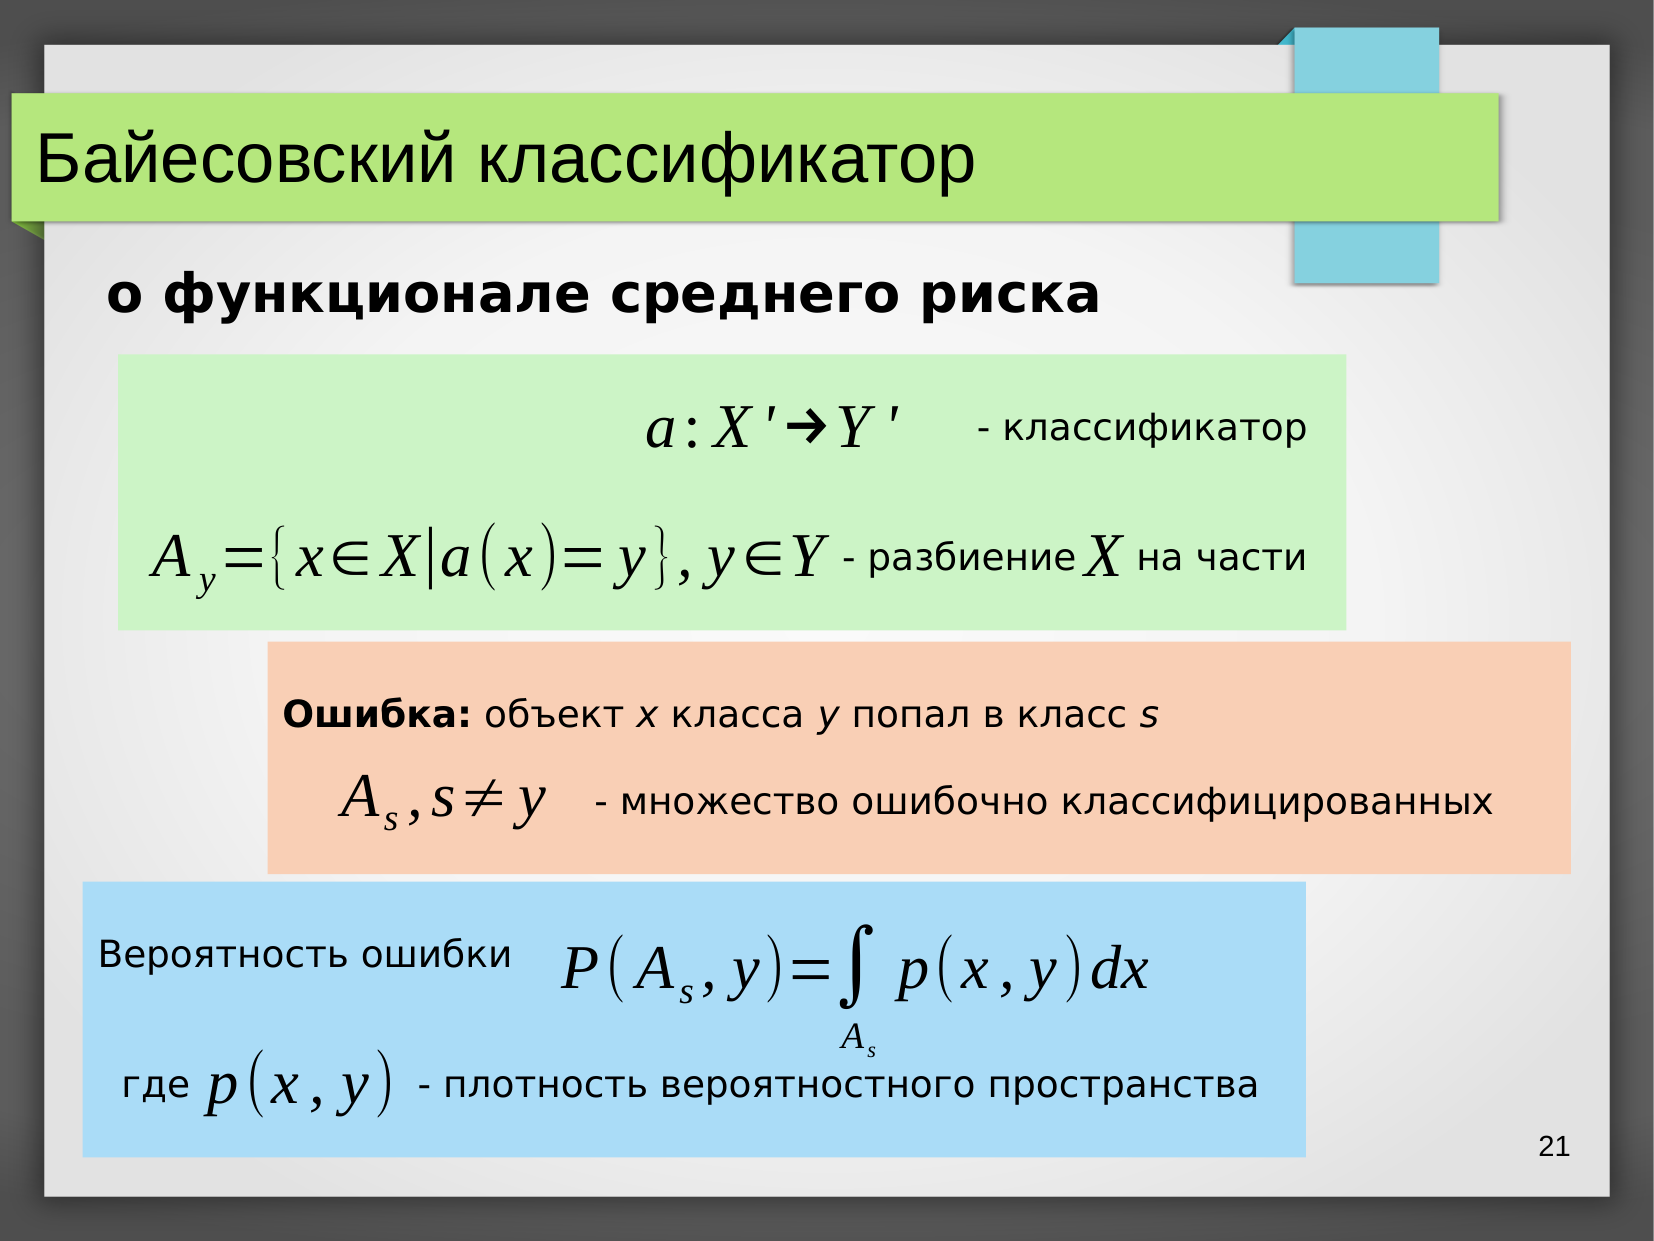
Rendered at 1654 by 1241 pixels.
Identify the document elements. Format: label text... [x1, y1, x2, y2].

chart [139, 519, 839, 600]
text_box Вероятность ошибки где - плотность вероятностного пространства [82, 881, 1306, 1158]
text_box - классификатор - разбиение на части [118, 354, 1347, 631]
chart [637, 391, 909, 461]
title Байесовский классификатор [35, 118, 1489, 199]
chart [328, 759, 556, 838]
text_box Ошибка: объект x класса y попал в класс s - множество ошибочно классифицированных [267, 641, 1571, 875]
chart [552, 921, 1158, 1063]
chart [194, 1047, 402, 1123]
title о функционале среднего риска [106, 254, 1123, 334]
picture [0, 0, 1654, 1241]
chart [1073, 519, 1134, 589]
